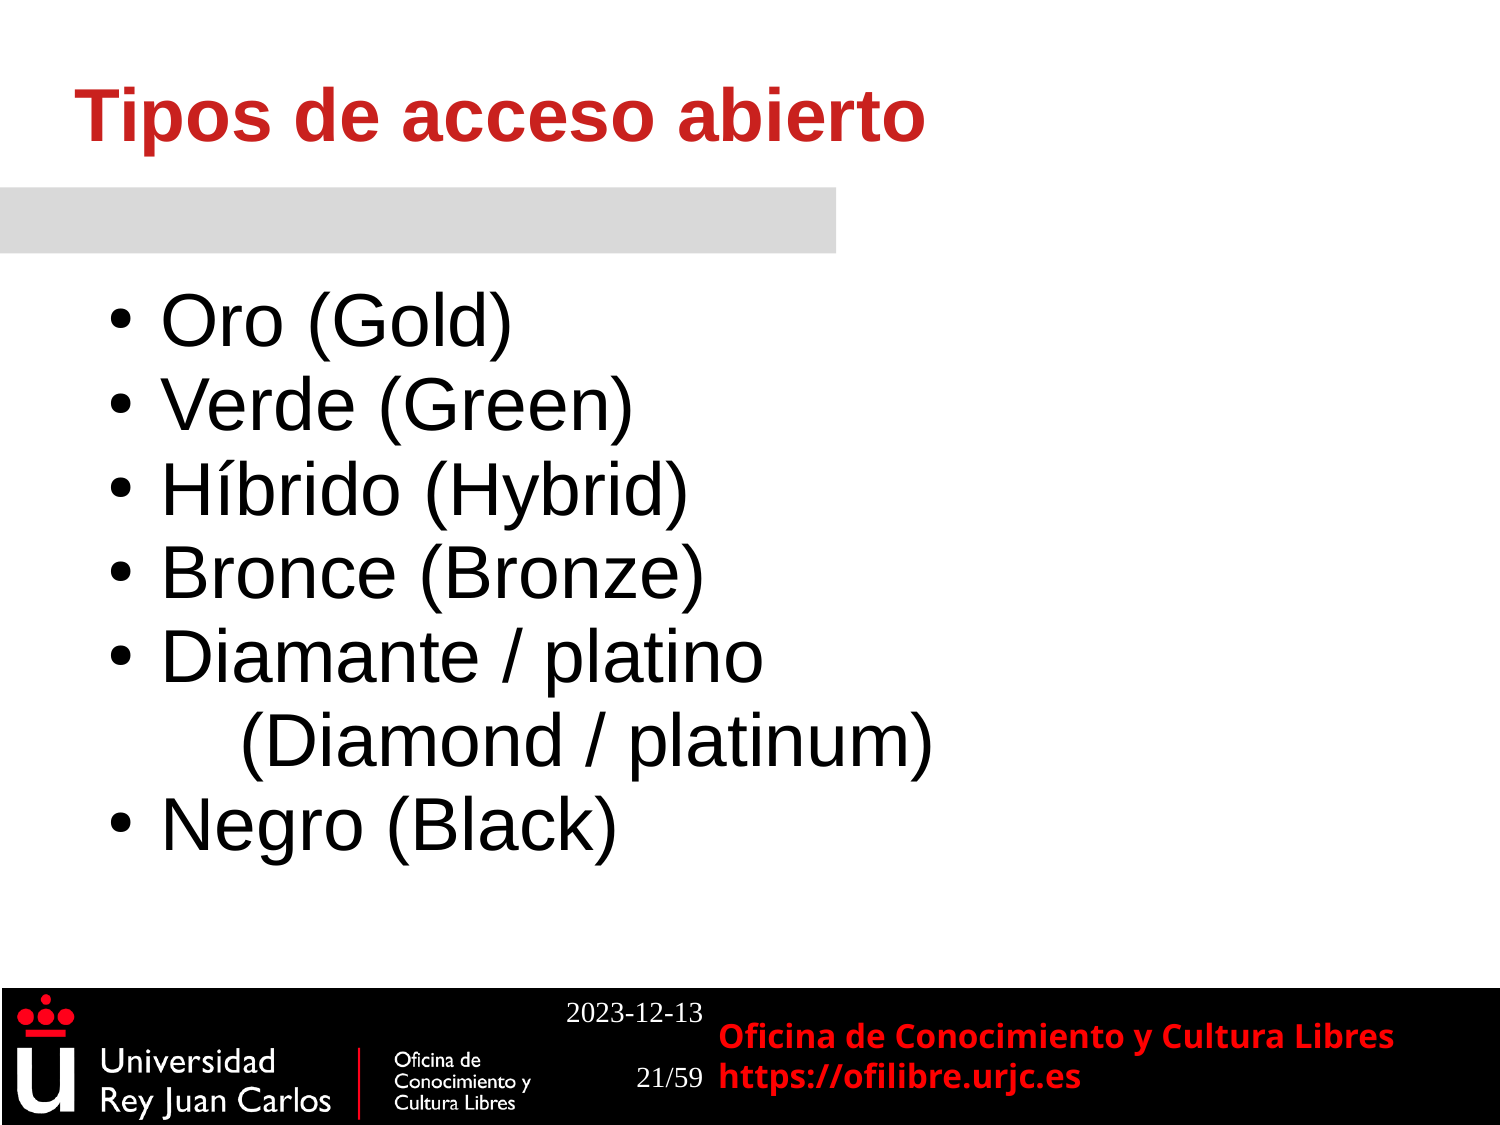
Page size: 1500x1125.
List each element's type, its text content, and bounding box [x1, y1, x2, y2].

title [75, 7, 1425, 196]
text_box Oro (Gold) Verde (Green) Híbrido (Hybrid) Bronce (Bronze) Diamante / platino (Diamond / platinum) Negro (Black) [75, 271, 1226, 937]
picture [17, 994, 531, 1120]
text_box Tipos de acceso abierto [60, 66, 991, 249]
